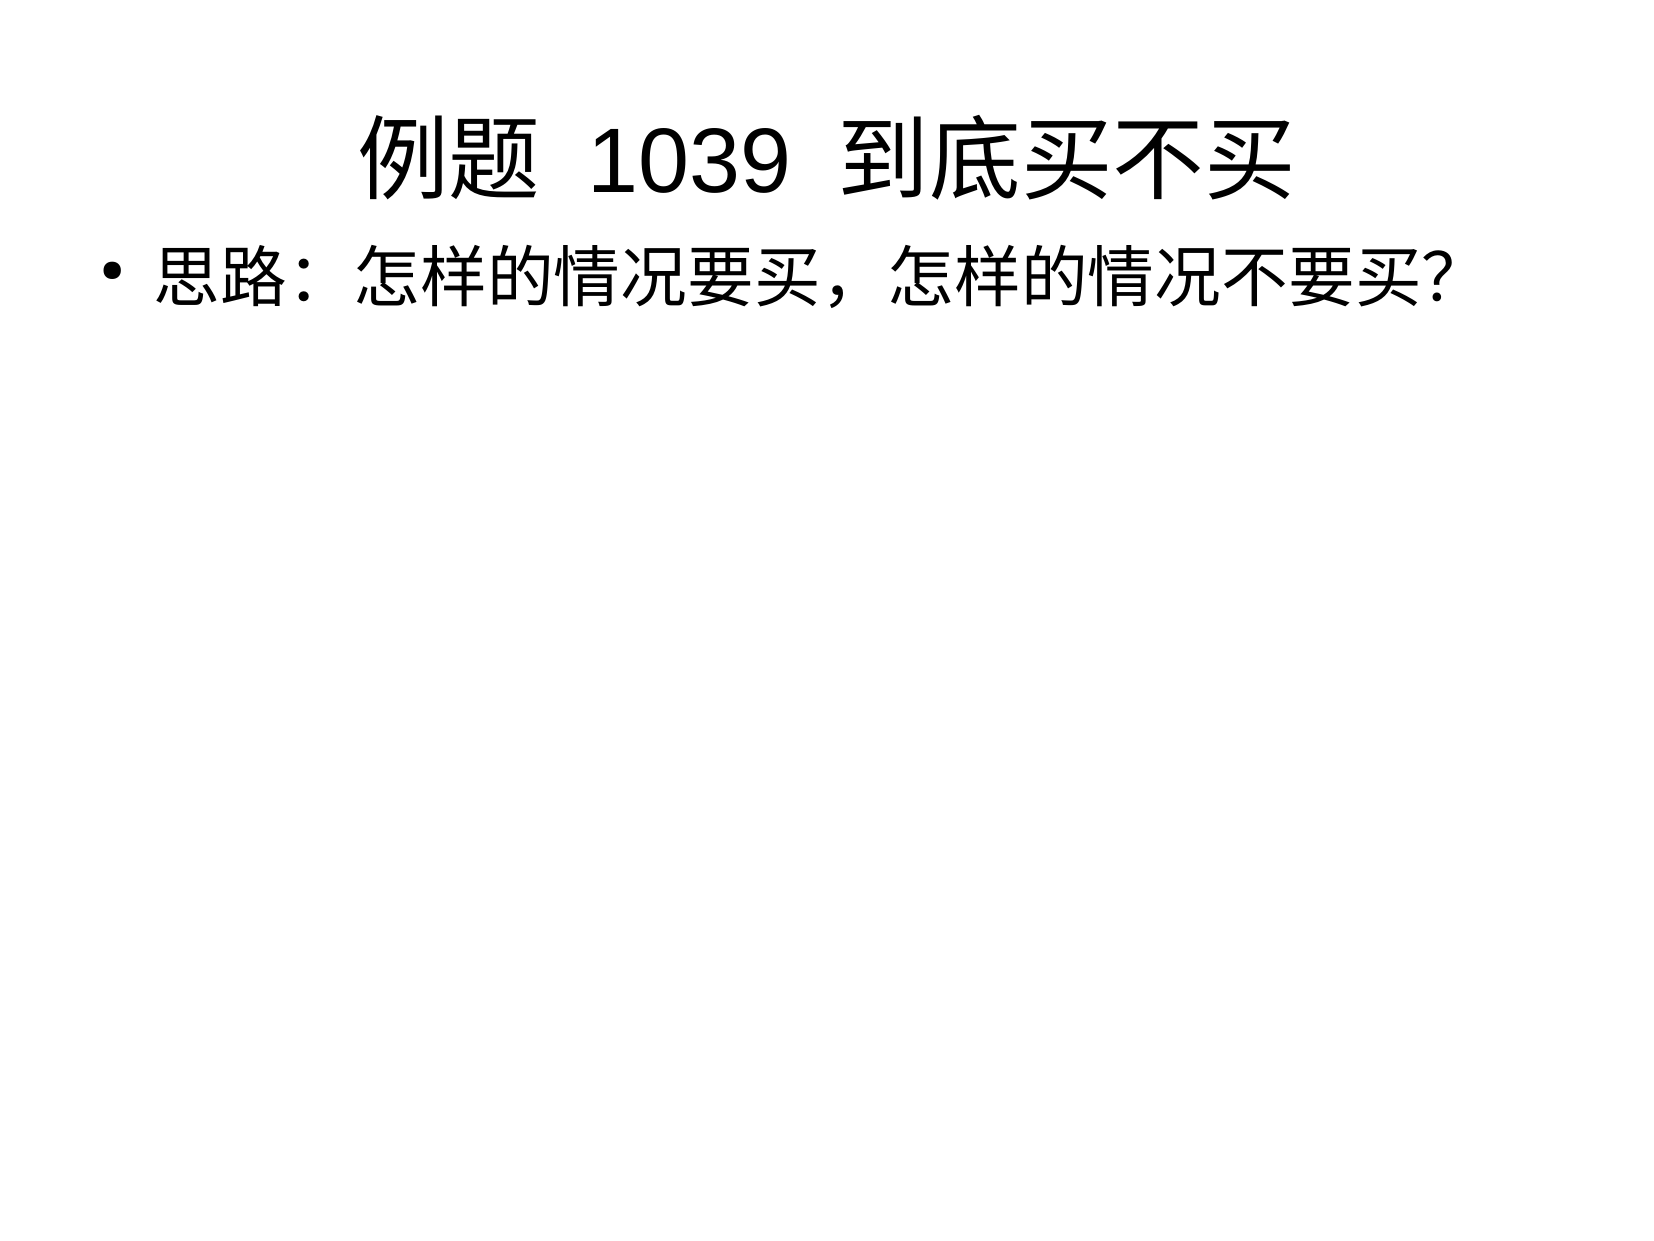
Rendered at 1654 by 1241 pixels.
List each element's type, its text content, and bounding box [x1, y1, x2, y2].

title 例题 1039 到底买不买 [82, 49, 1571, 224]
list 思路：怎样的情况要买，怎样的情况不要买？ [82, 224, 1571, 1241]
